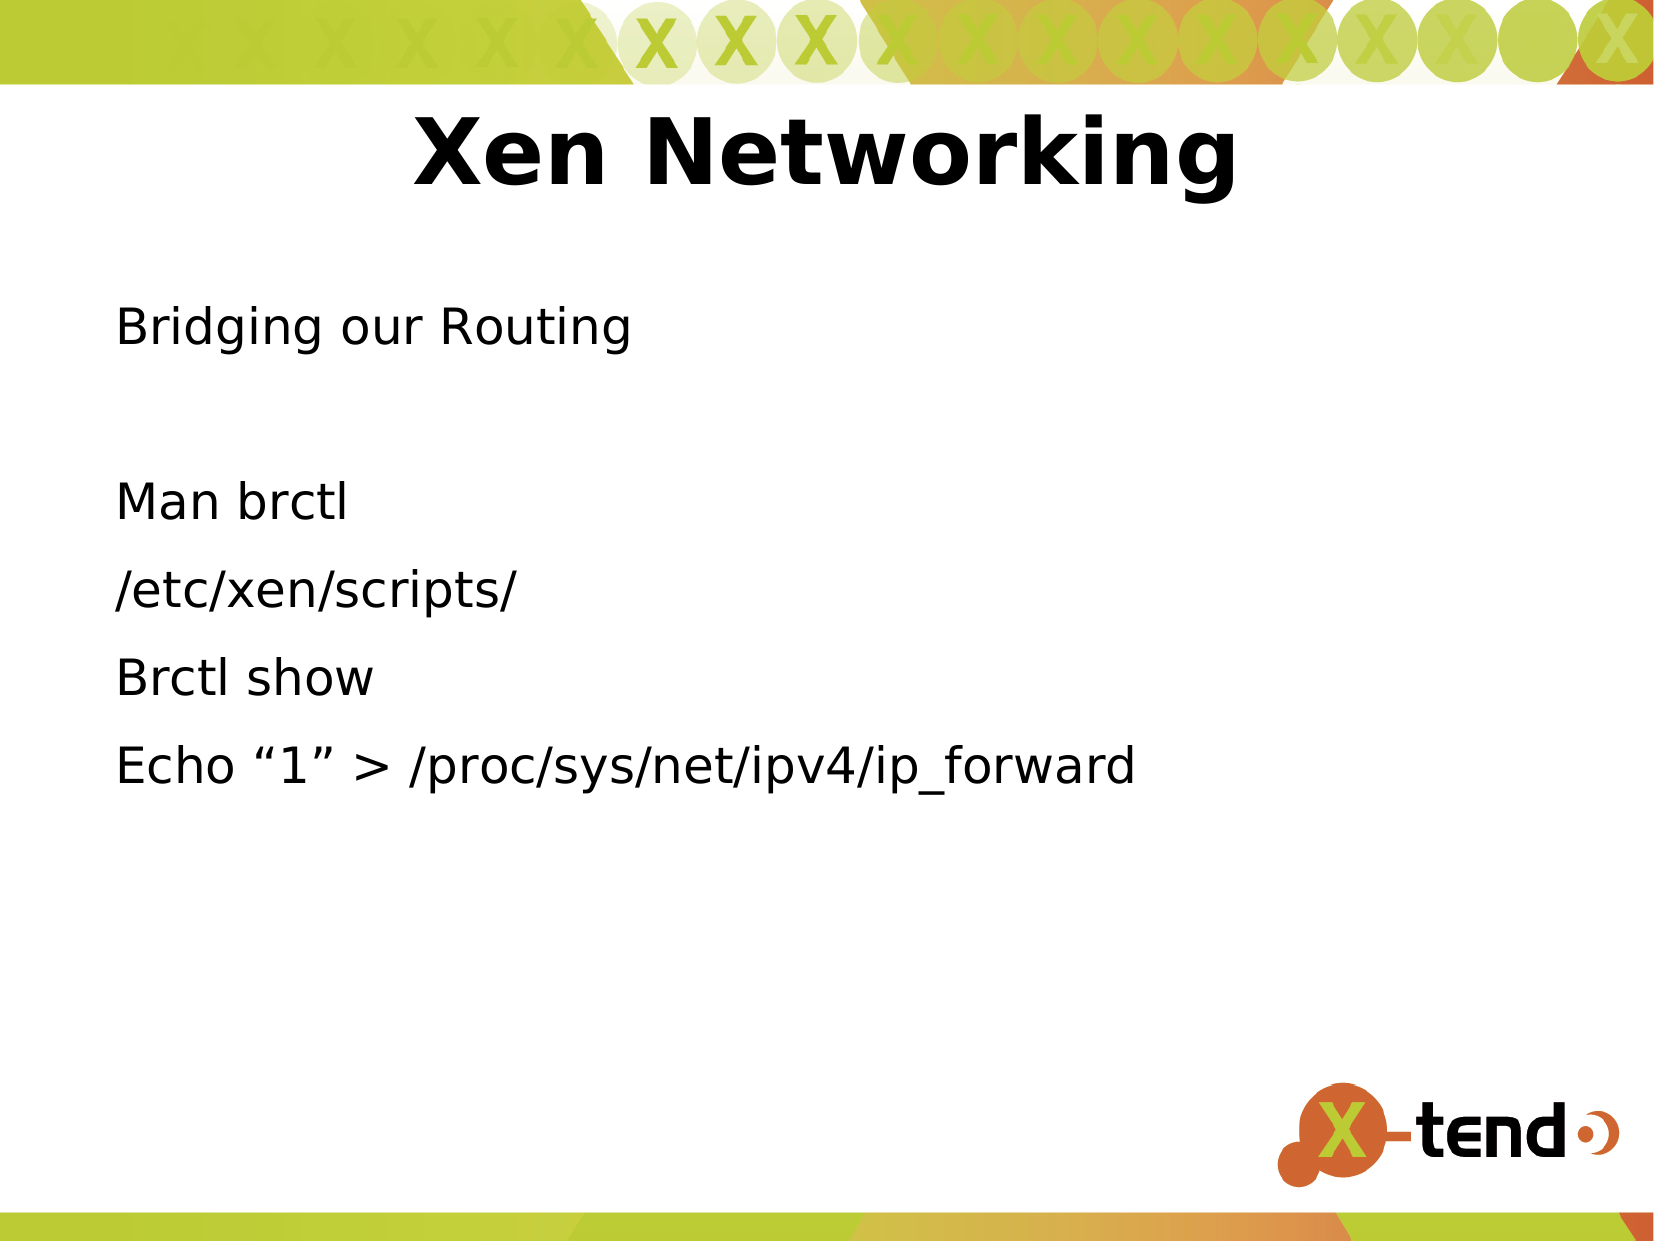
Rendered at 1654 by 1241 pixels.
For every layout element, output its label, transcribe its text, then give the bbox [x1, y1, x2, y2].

title Xen Networking [82, 49, 1571, 257]
list Bridging our Routing Man brctl /etc/xen/scripts/ Brctl show Echo “1” > /proc/sys/net/ipv4/ip_forward [82, 290, 1571, 1125]
picture [0, 0, 1654, 1241]
